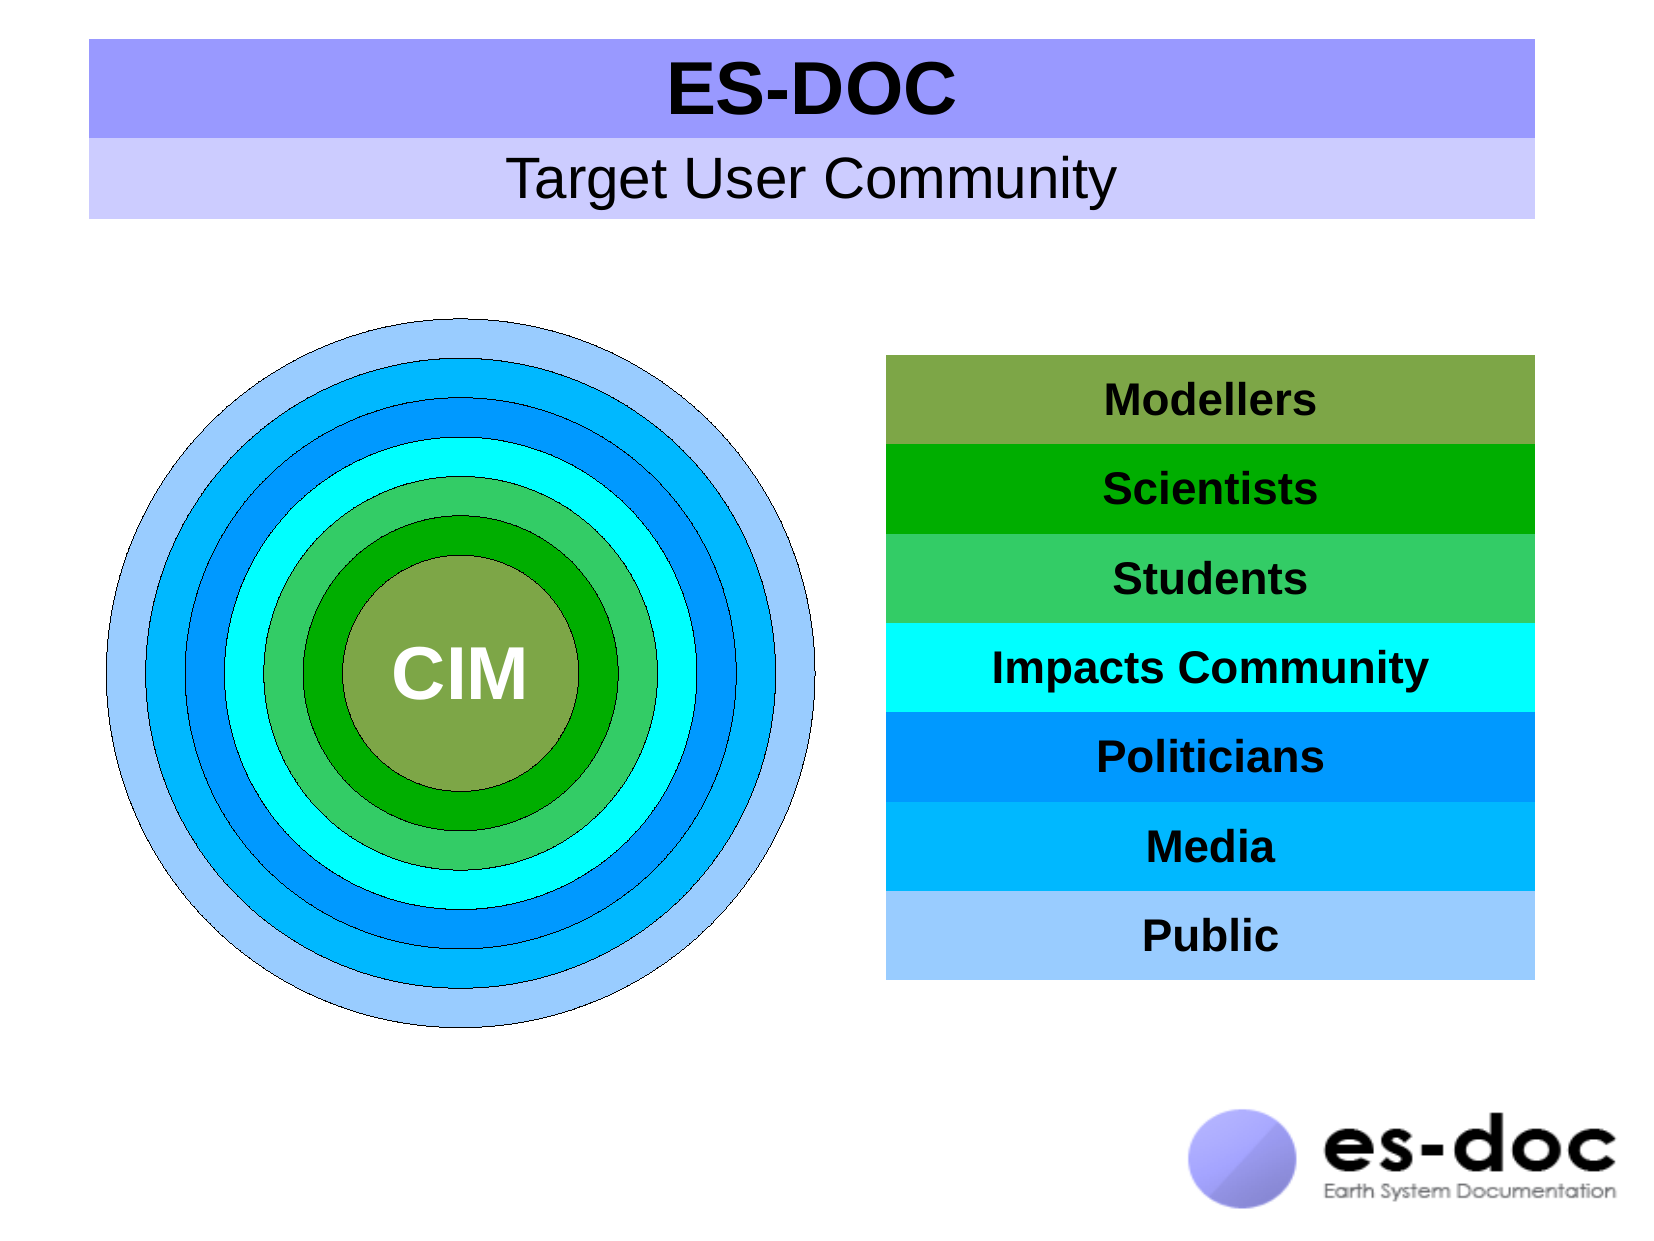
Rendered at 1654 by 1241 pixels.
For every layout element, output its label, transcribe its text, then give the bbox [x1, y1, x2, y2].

table_header Modellers [886, 355, 1535, 444]
text_box CIM [342, 555, 579, 792]
table_cell Media [886, 802, 1535, 891]
table_header ES-DOC [89, 39, 1535, 138]
table_cell Public [886, 891, 1535, 980]
picture [1181, 1092, 1625, 1224]
table_cell Students [886, 534, 1535, 623]
table_cell Scientists [886, 444, 1535, 534]
table_cell Impacts Community [886, 623, 1535, 712]
text_box [106, 318, 816, 1028]
table_cell Politicians [886, 712, 1535, 802]
table_cell Target User Community [89, 138, 1535, 219]
